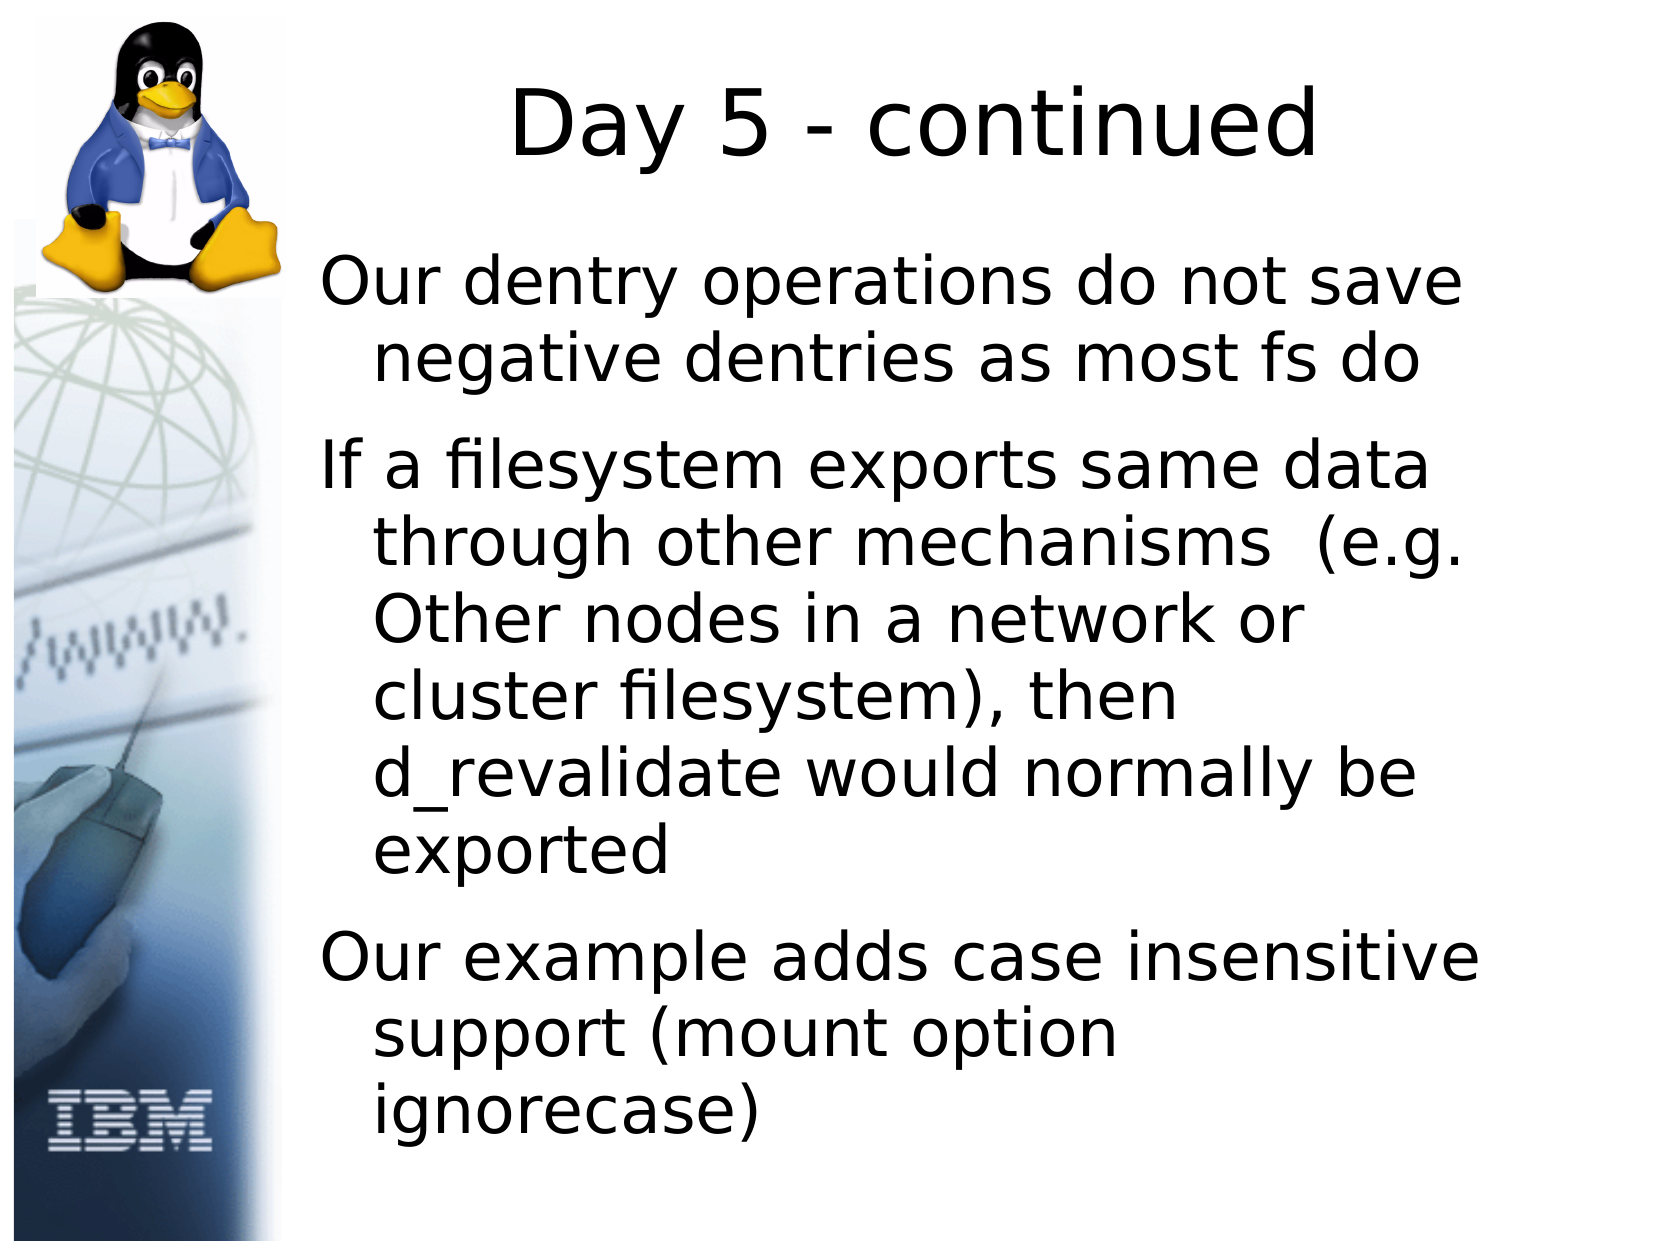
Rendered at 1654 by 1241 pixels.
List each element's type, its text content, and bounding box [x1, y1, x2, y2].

title Day 5 - continued [301, 39, 1528, 209]
list Our dentry operations do not save negative dentries as most fs do If a filesystem exports same data through other mechanisms (e.g. Other nodes in a network or cluster filesystem), then d_revalidate would normally be exported Our example adds case insensitive support (mount option ignorecase) [301, 243, 1520, 1182]
